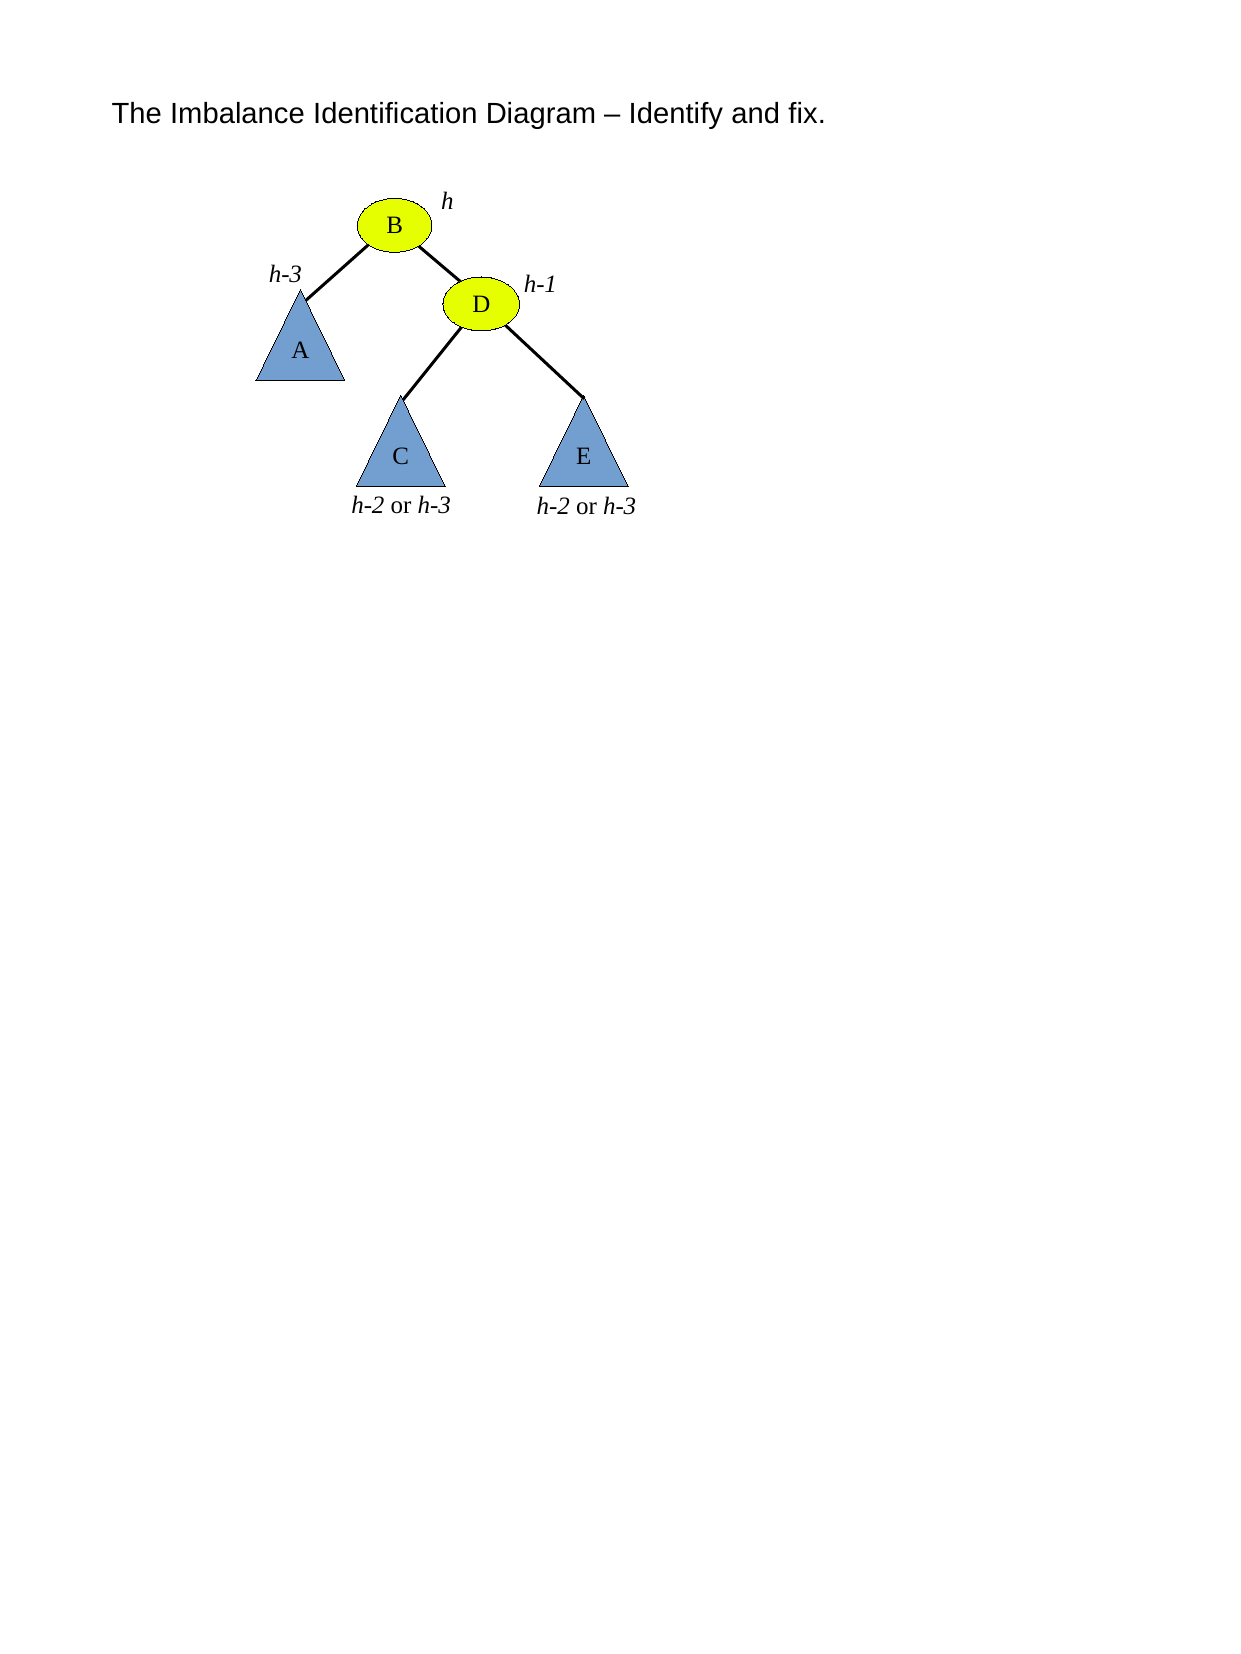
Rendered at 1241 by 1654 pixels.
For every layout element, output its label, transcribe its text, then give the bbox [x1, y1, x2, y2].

text_box h-3 [253, 253, 327, 293]
text_box The Imbalance Identification Diagram – Identify and fix. [96, 90, 839, 138]
text_box h-1 [509, 262, 582, 303]
text_box B [357, 198, 432, 253]
text_box D [442, 276, 520, 331]
text_box h-2 or h-3 [336, 484, 475, 525]
text_box h [426, 179, 469, 220]
text_box h-2 or h-3 [521, 485, 661, 526]
text_box C [357, 395, 445, 484]
text_box A [255, 293, 345, 381]
text_box E [539, 398, 628, 485]
